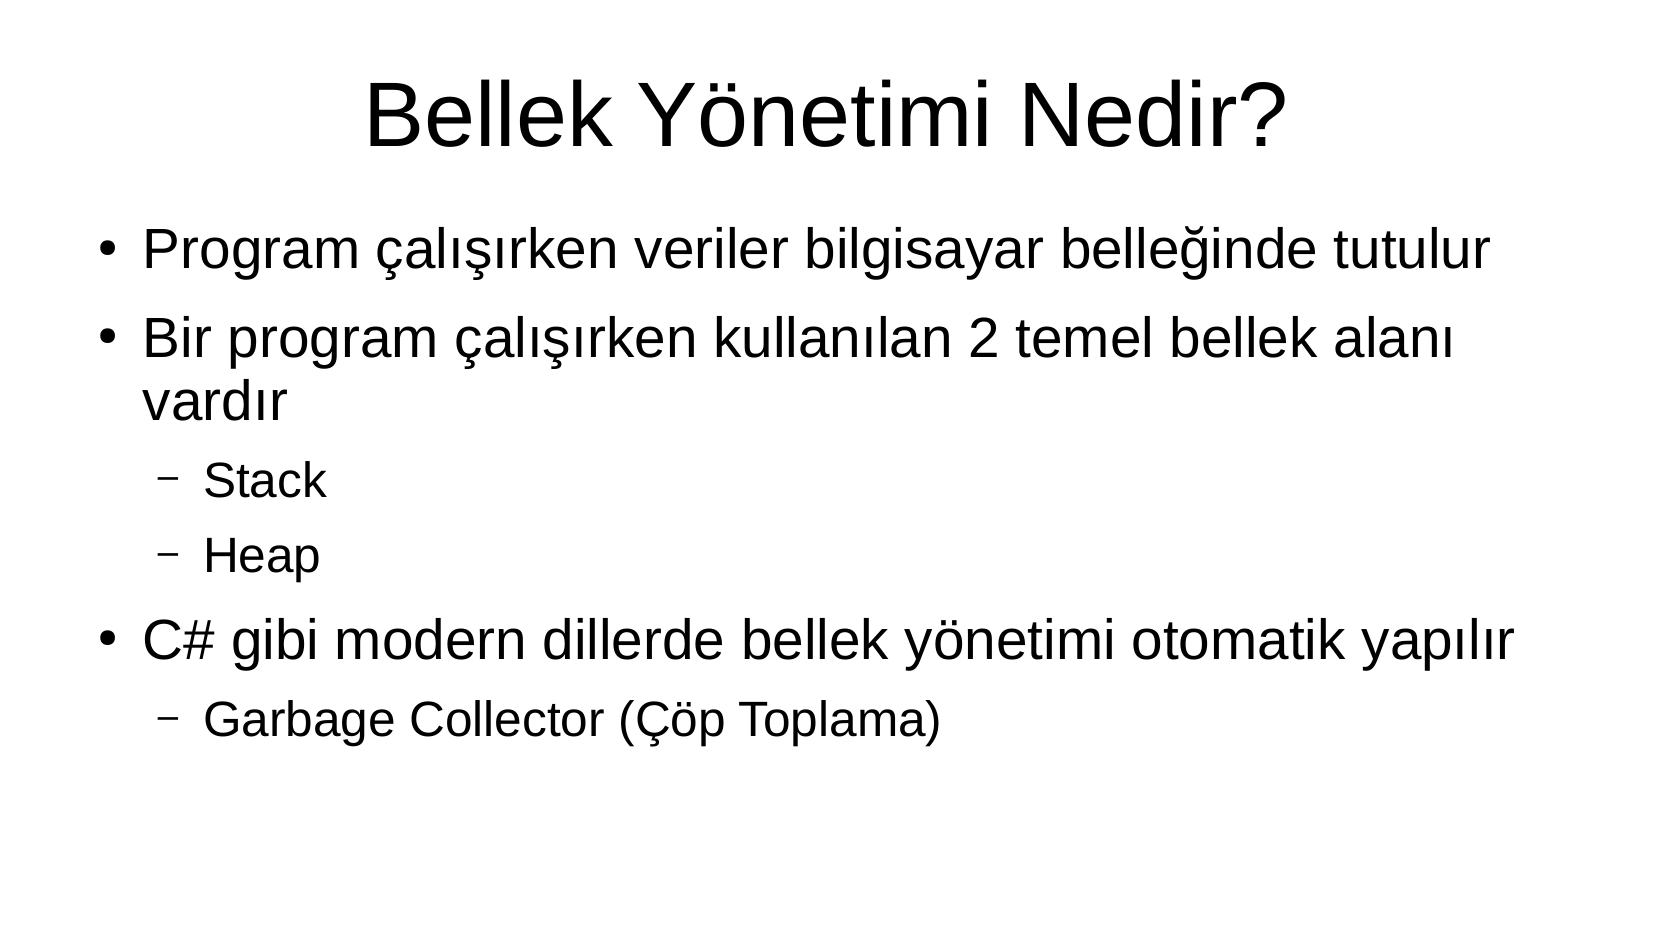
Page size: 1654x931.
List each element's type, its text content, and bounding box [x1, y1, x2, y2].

list Program çalışırken veriler bilgisayar belleğinde tutulur Bir program çalışırken kullanılan 2 temel bellek alanı vardır Stack Heap C# gibi modern dillerde bellek yönetimi otomatik yapılır Garbage Collector (Çöp Toplama) [82, 217, 1571, 758]
title Bellek Yönetimi Nedir? [82, 37, 1571, 193]
